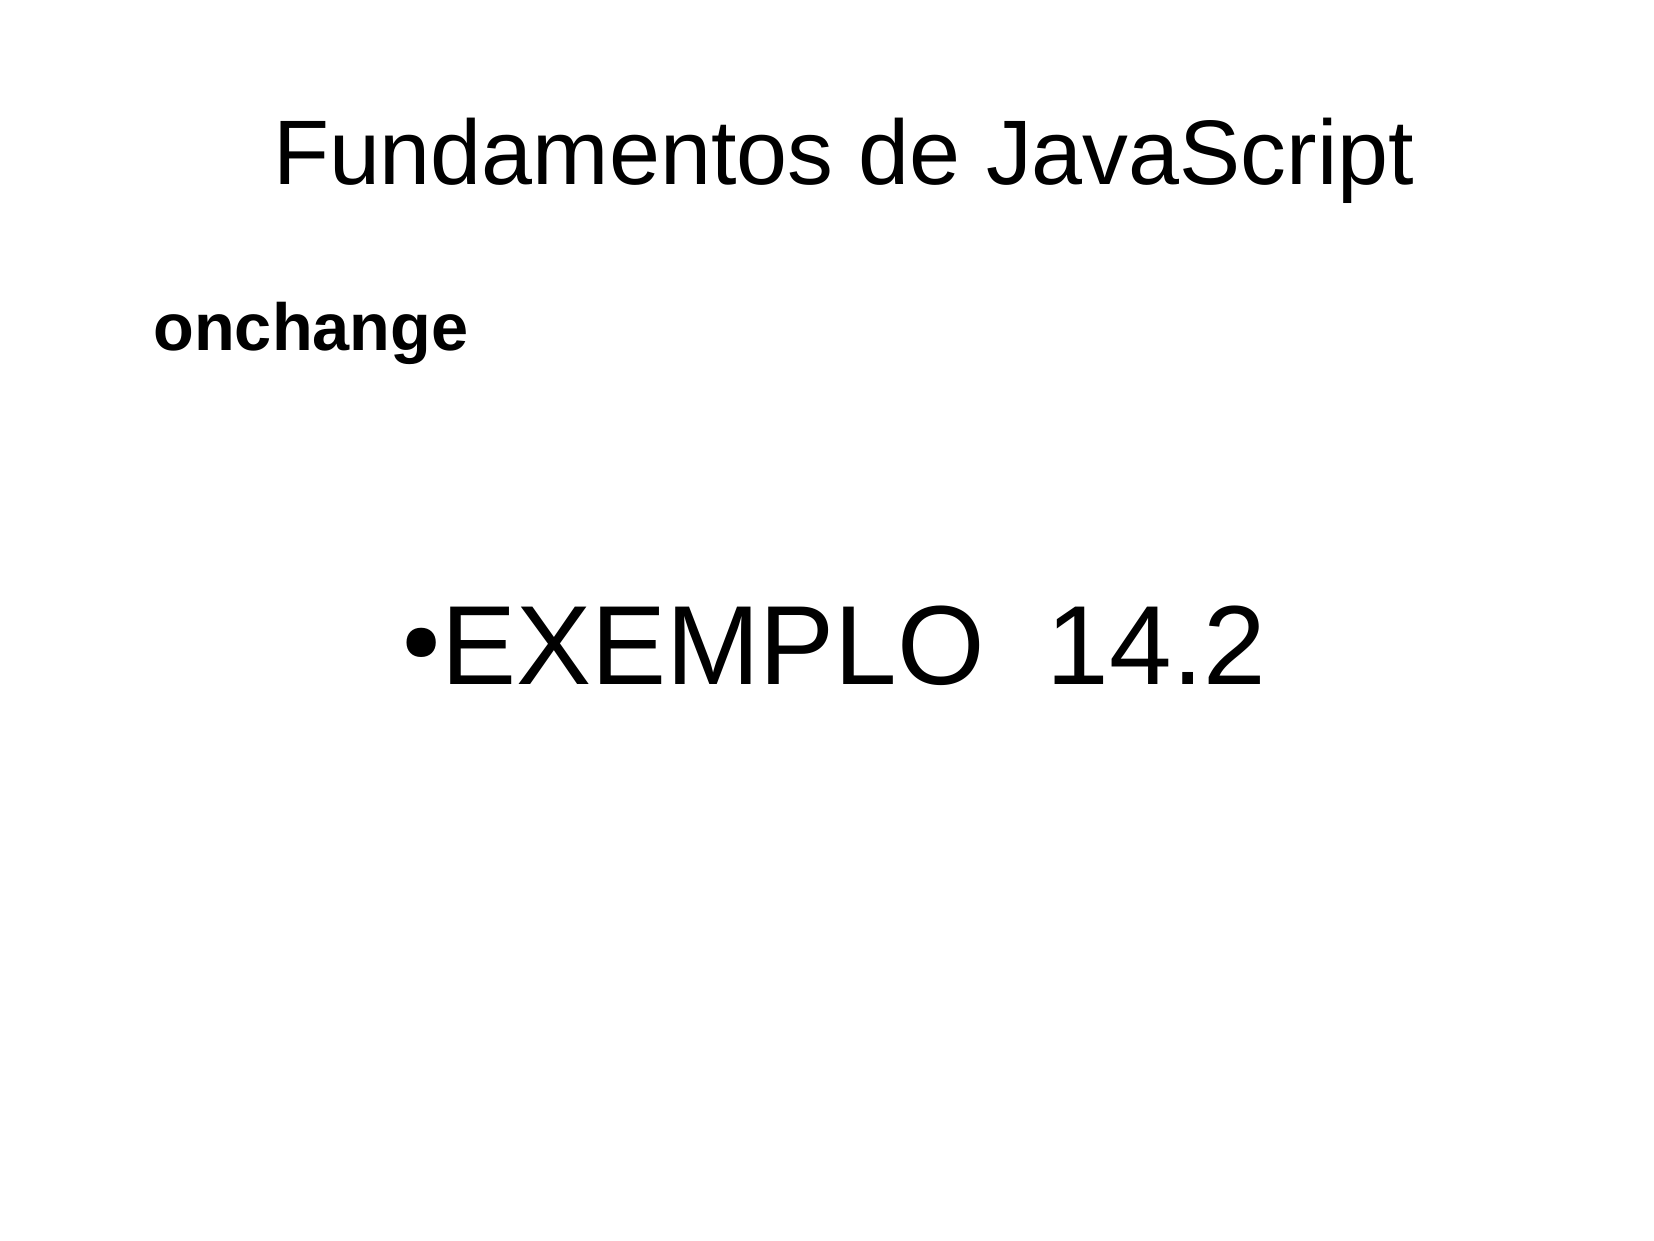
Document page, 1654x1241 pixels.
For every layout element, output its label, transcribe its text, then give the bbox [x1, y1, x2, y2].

list onchange [82, 290, 1571, 1010]
title Fundamentos de JavaScript [82, 49, 1571, 257]
text_box EXEMPLO 14.2 [391, 582, 1276, 709]
